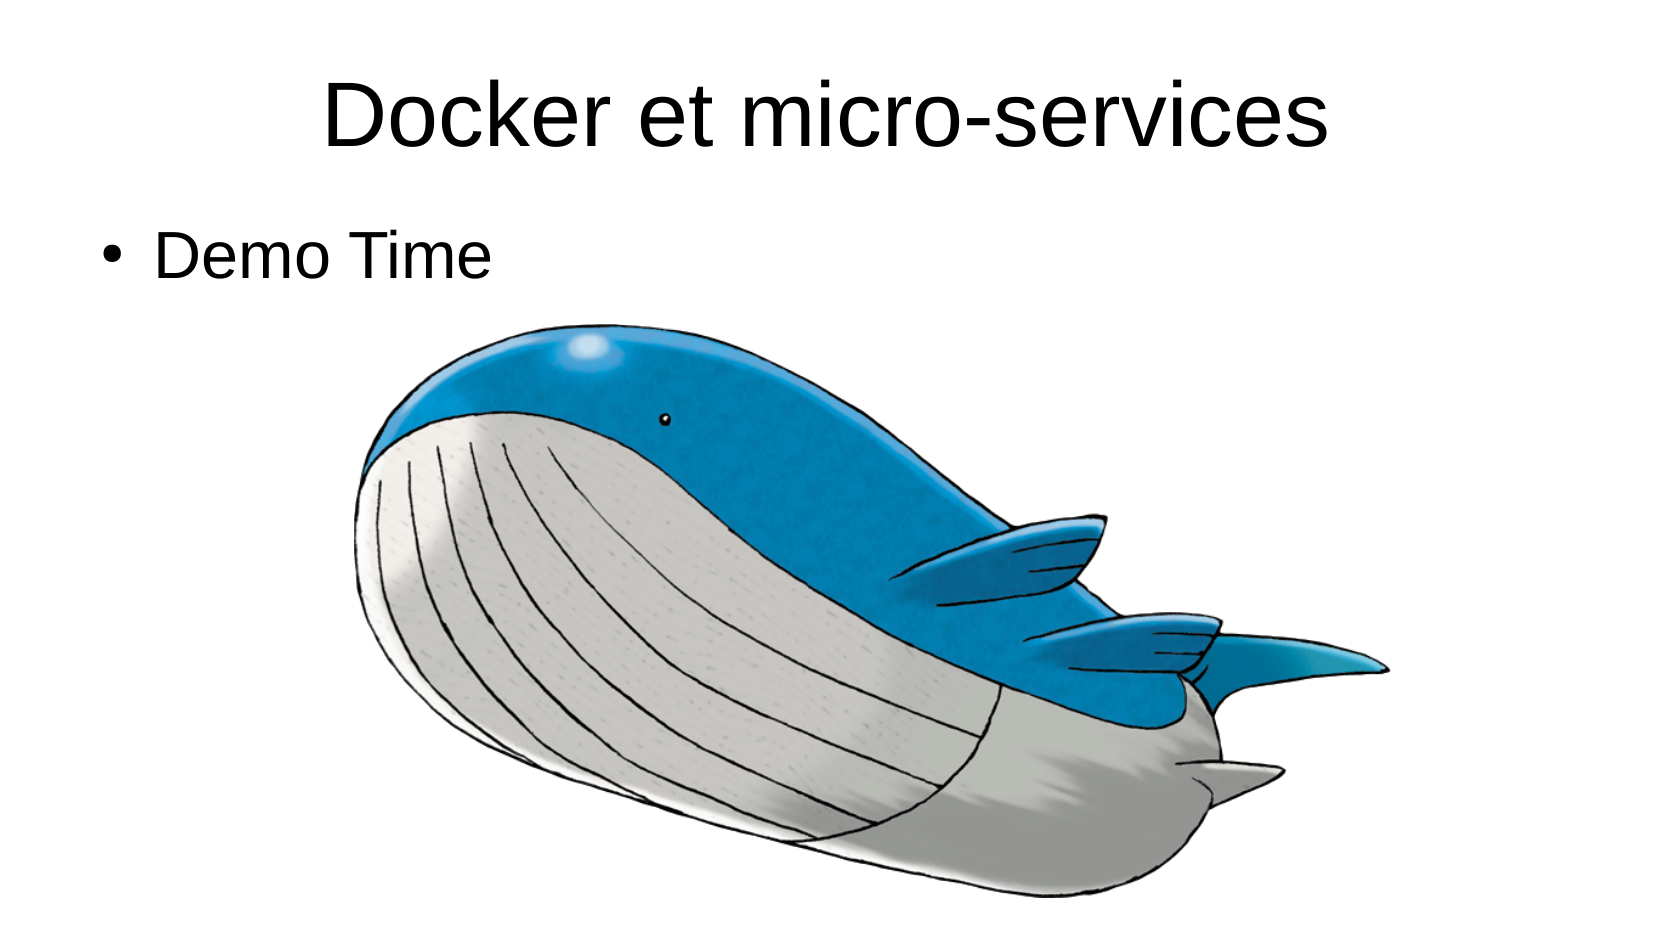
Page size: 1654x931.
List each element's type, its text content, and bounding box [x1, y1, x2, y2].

list Demo Time [82, 217, 1571, 758]
title Docker et micro-services [82, 37, 1571, 193]
picture [354, 324, 1391, 898]
